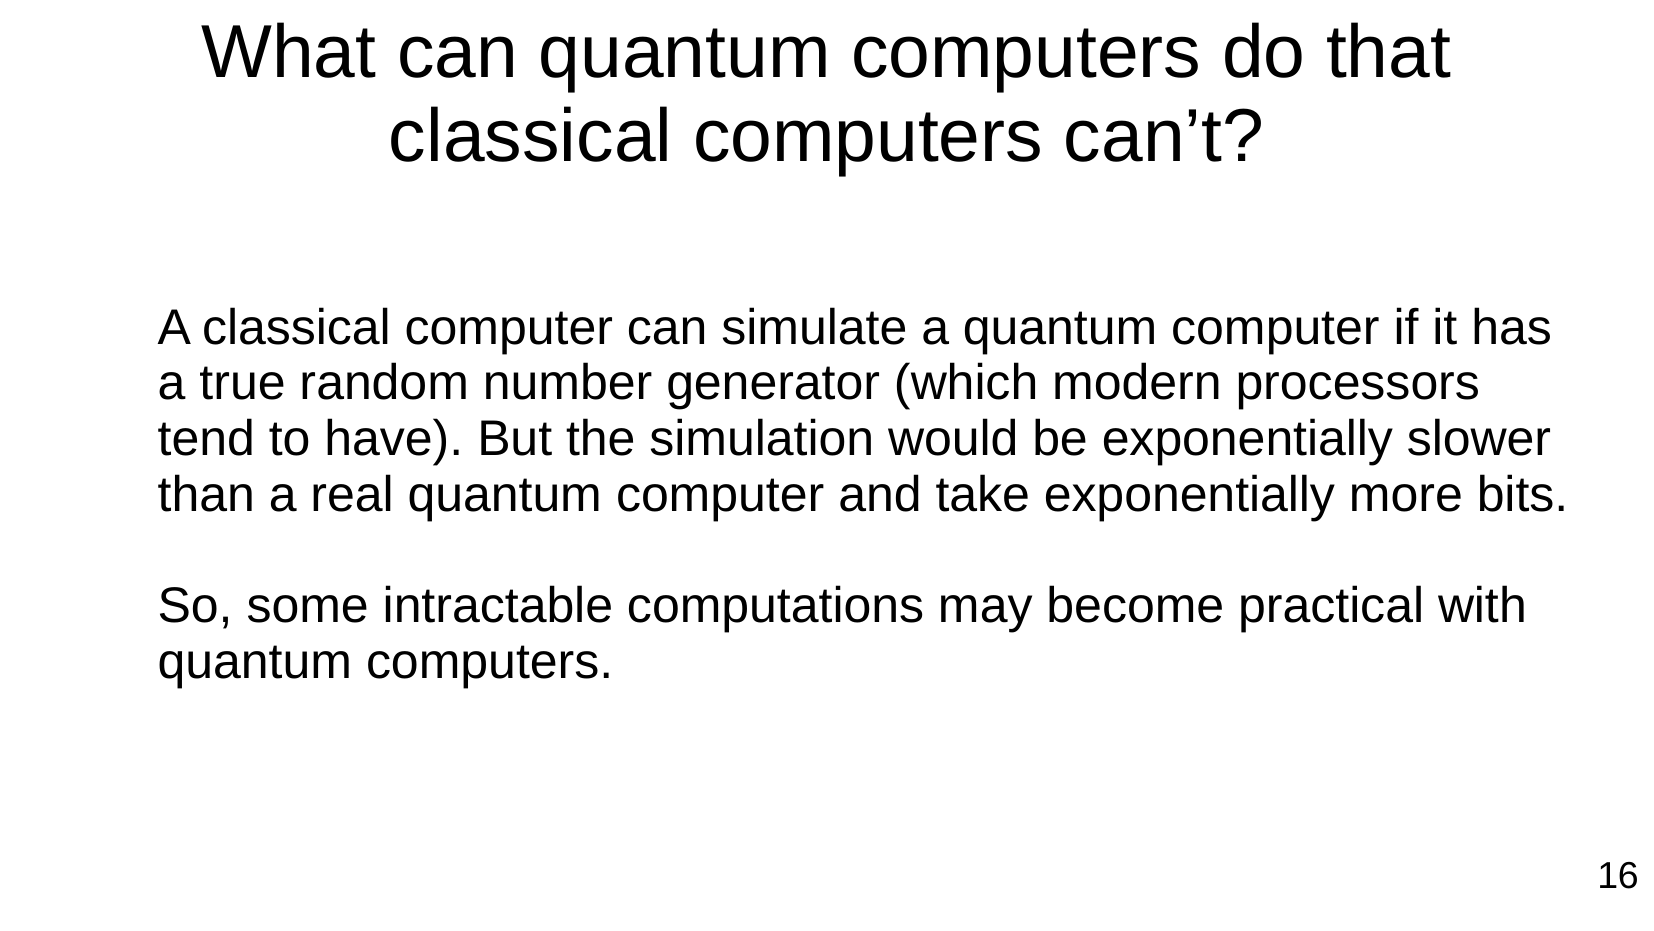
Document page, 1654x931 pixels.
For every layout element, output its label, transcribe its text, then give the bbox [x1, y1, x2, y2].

title What can quantum computers do that classical computers can’t? [82, 9, 1571, 178]
list A classical computer can simulate a quantum computer if it has a true random number generator (which modern processors tend to have). But the simulation would be exponentially slower than a real quantum computer and take exponentially more bits. So, some intractable computations may become practical with quantum computers. [86, 187, 1575, 826]
